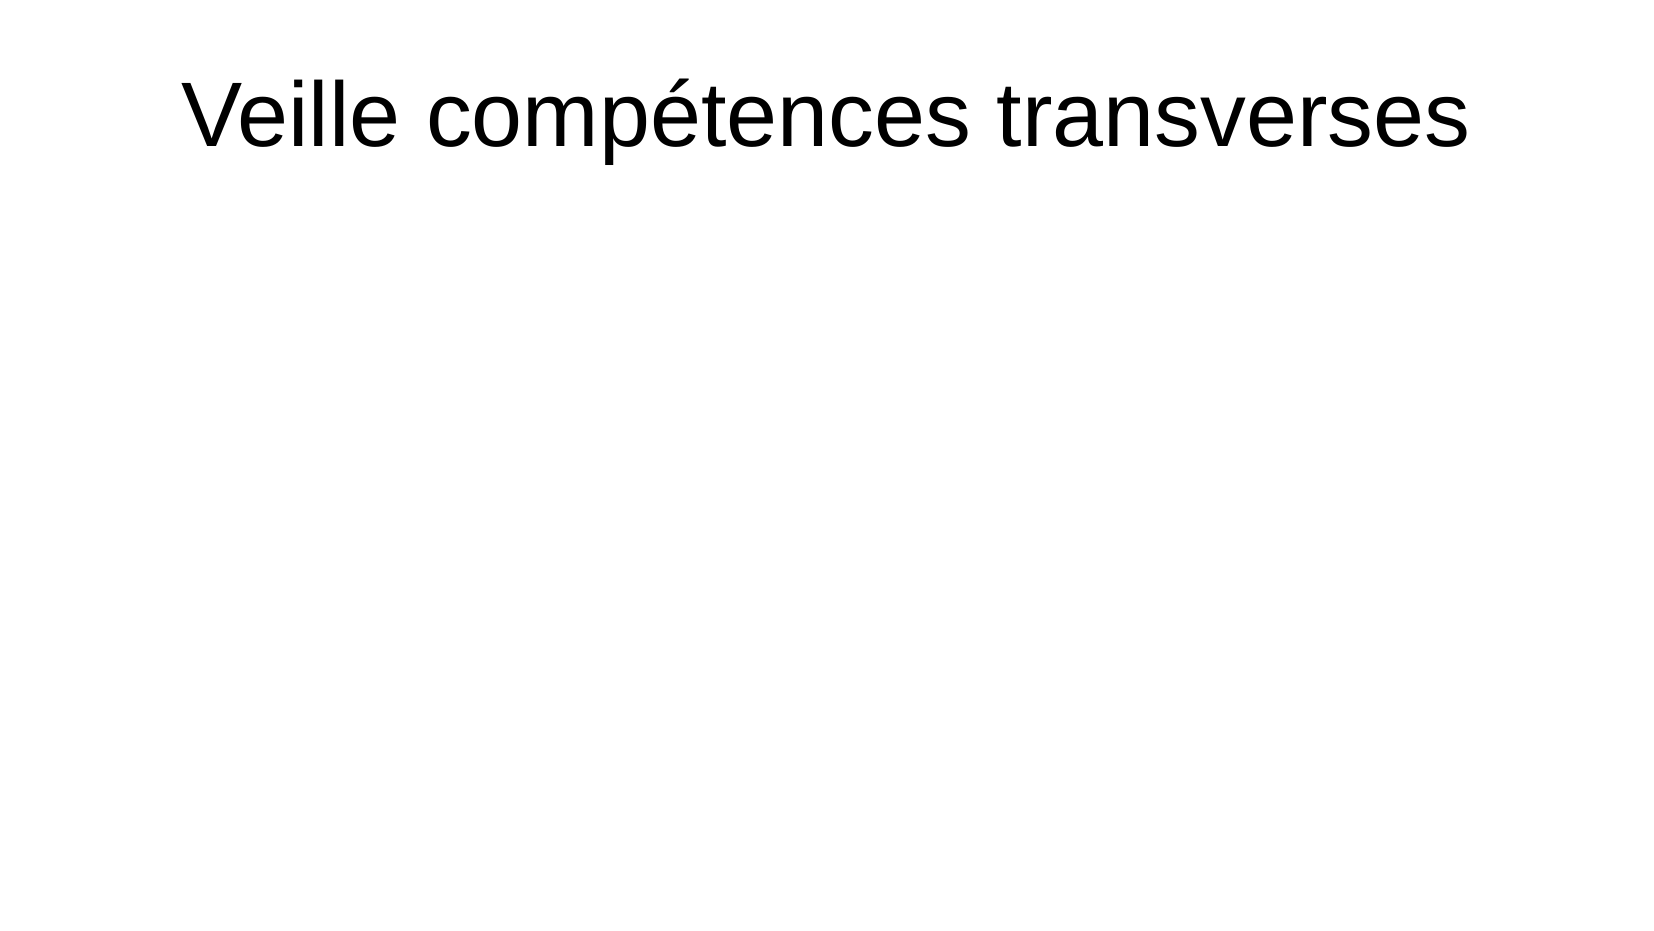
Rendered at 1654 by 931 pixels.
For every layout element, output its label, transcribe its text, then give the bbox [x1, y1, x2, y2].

title Veille compétences transverses [82, 37, 1571, 193]
